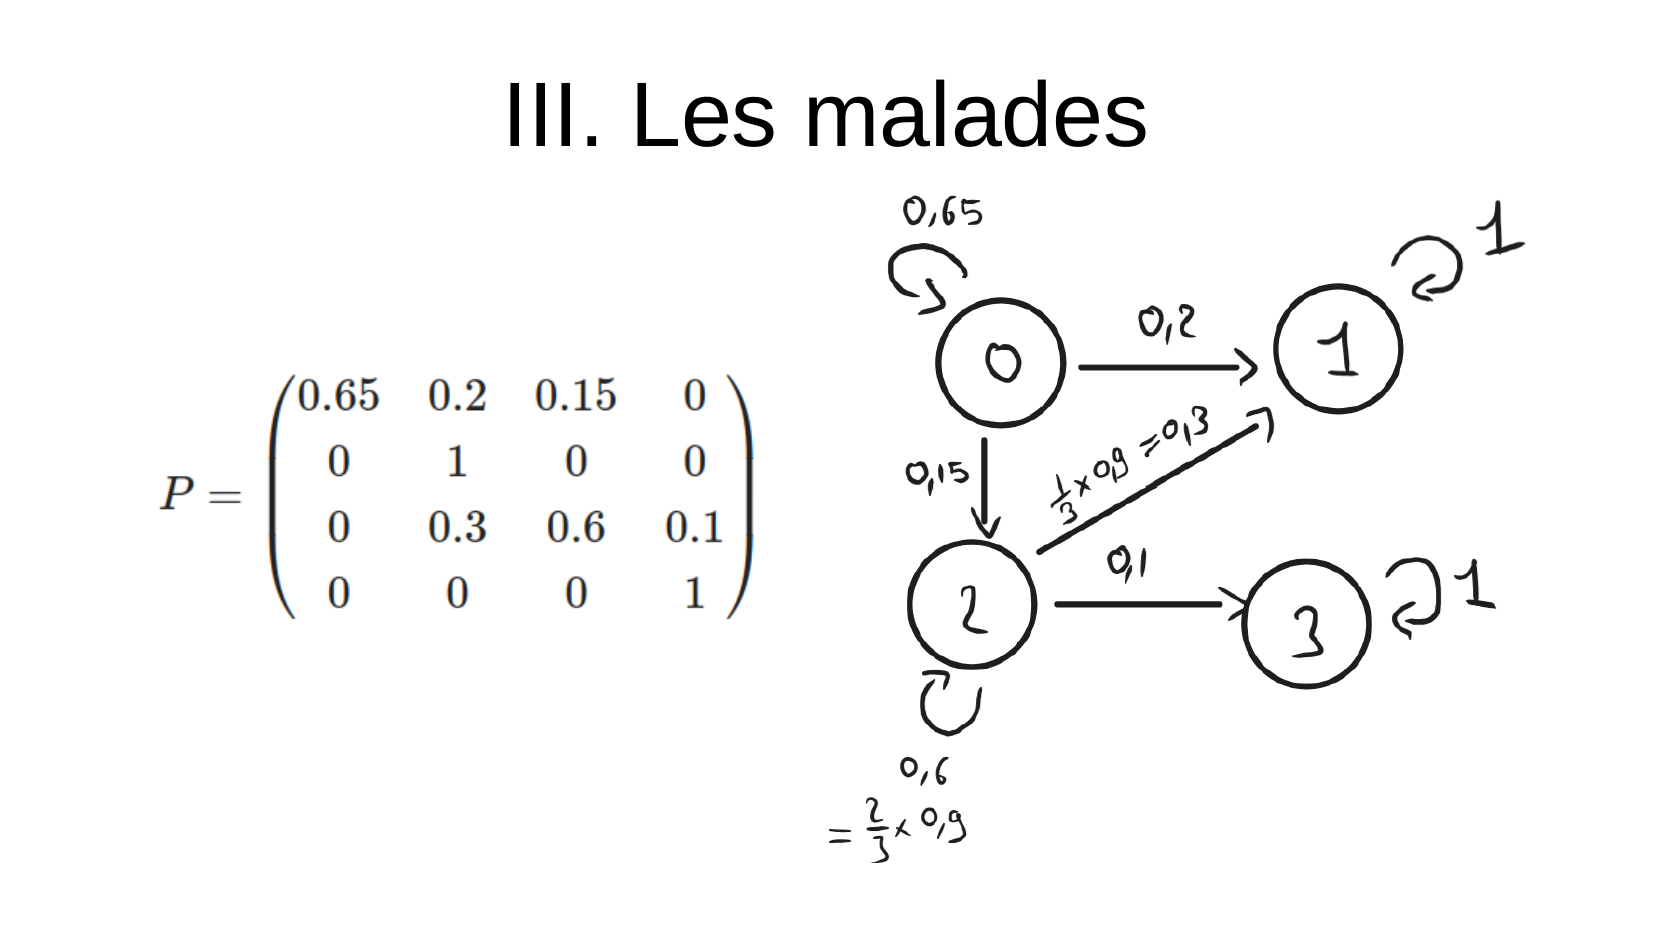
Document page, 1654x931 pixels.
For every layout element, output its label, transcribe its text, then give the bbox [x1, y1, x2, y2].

picture [137, 348, 788, 638]
title III. Les malades [82, 37, 1571, 193]
picture [825, 157, 1536, 863]
